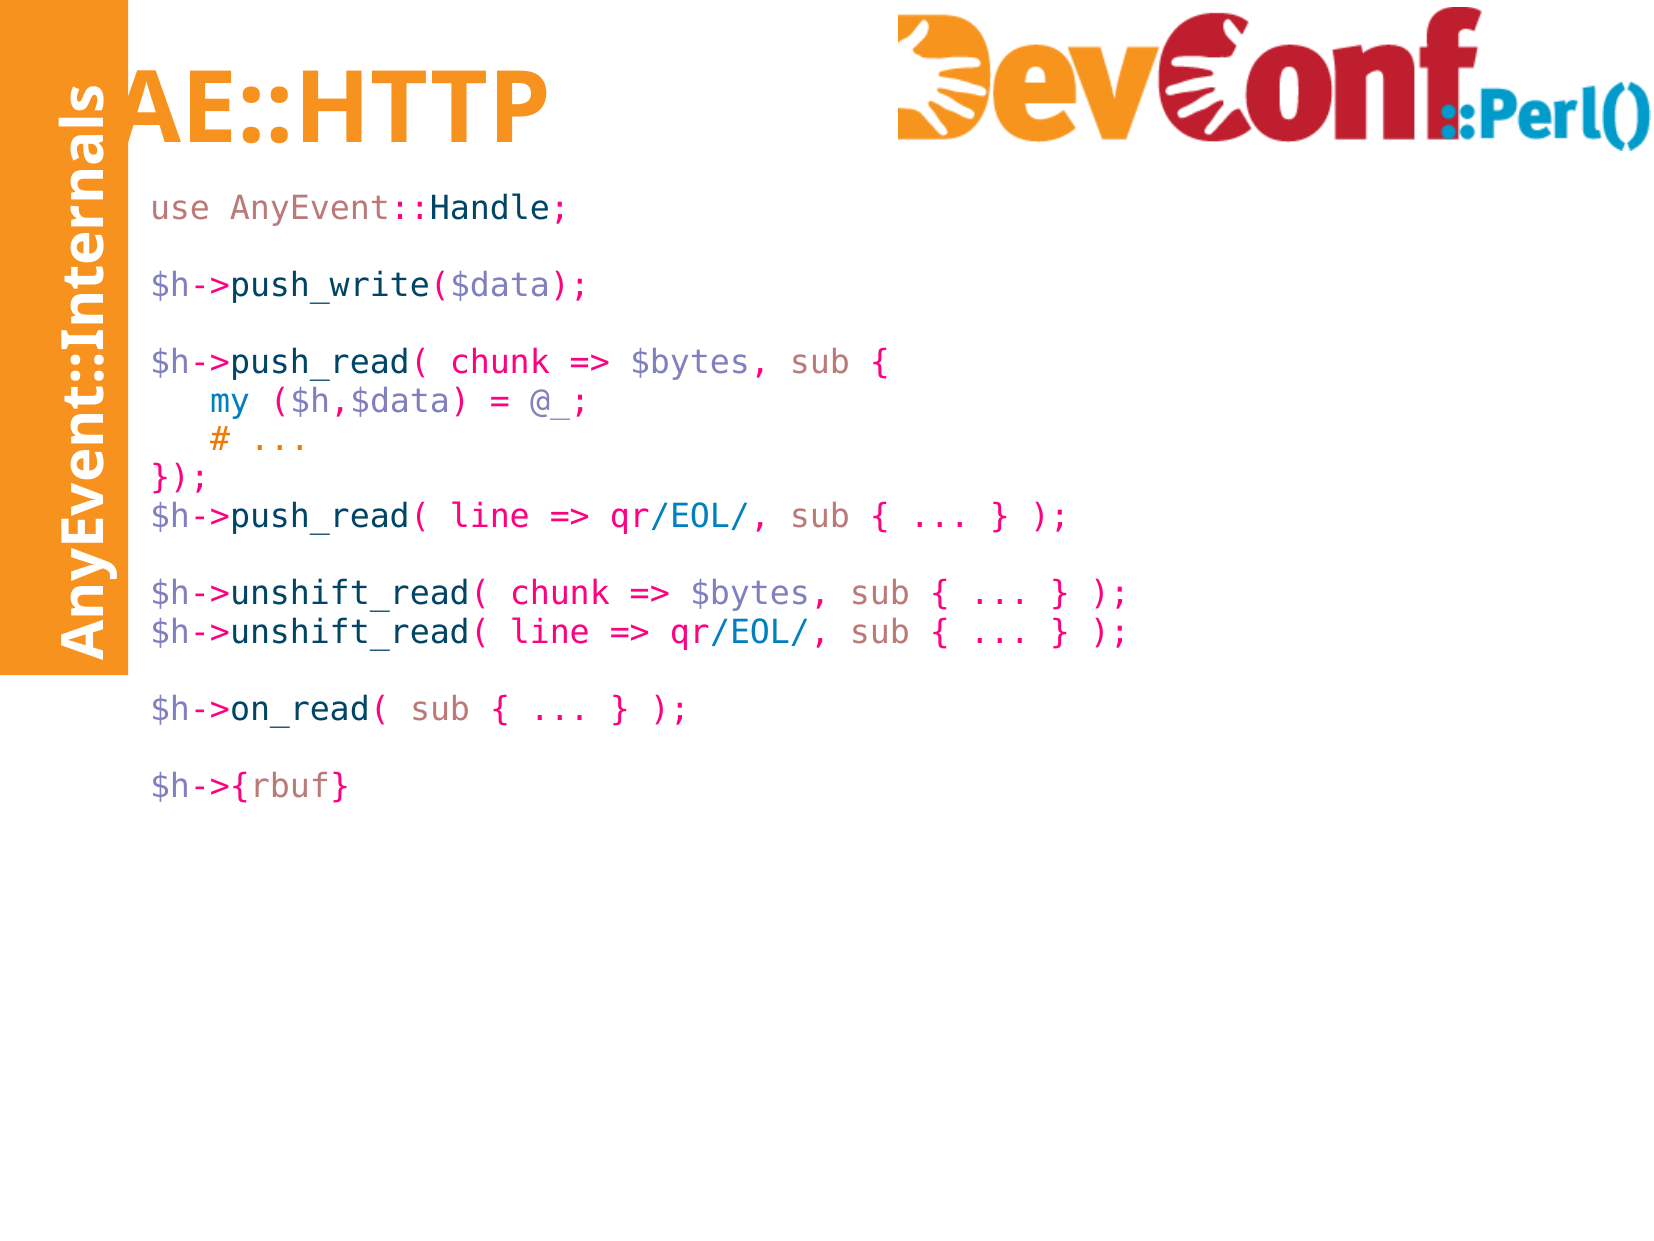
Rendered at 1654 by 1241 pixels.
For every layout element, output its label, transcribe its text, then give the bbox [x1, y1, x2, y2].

text_box use AnyEvent::Handle; $h->push_write($data); $h->push_read( chunk => $bytes, sub { my ($h,$data) = @_; # ... }); $h->push_read( line => qr/EOL/, sub { ... } ); $h->unshift_read( chunk => $bytes, sub { ... } ); $h->unshift_read( line => qr/EOL/, sub { ... } ); $h->on_read( sub { ... } ); $h->{rbuf} [150, 188, 1576, 1193]
title AE::HTTP [112, 45, 901, 162]
picture [898, 7, 1651, 151]
text_box AnyEvent::Internals [0, 0, 84, 676]
